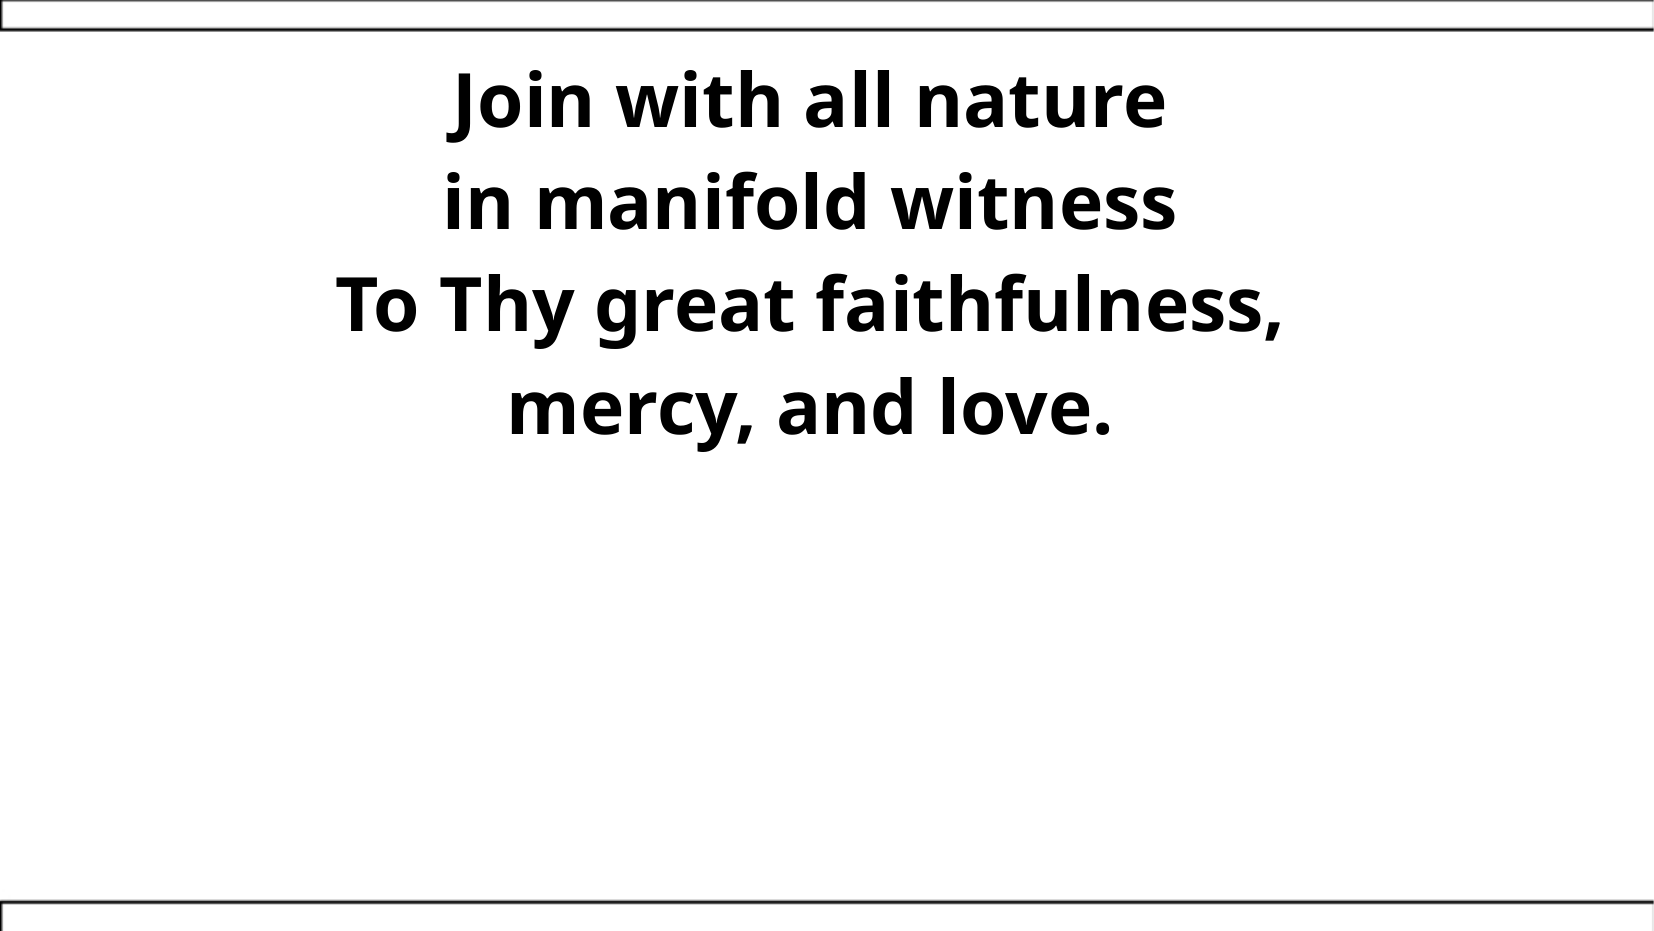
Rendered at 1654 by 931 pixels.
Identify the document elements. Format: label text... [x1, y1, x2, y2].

picture [0, 0, 1654, 931]
text_box Join with all nature in manifold witness To Thy great faithfulness, mercy, and love. [61, 39, 1561, 454]
